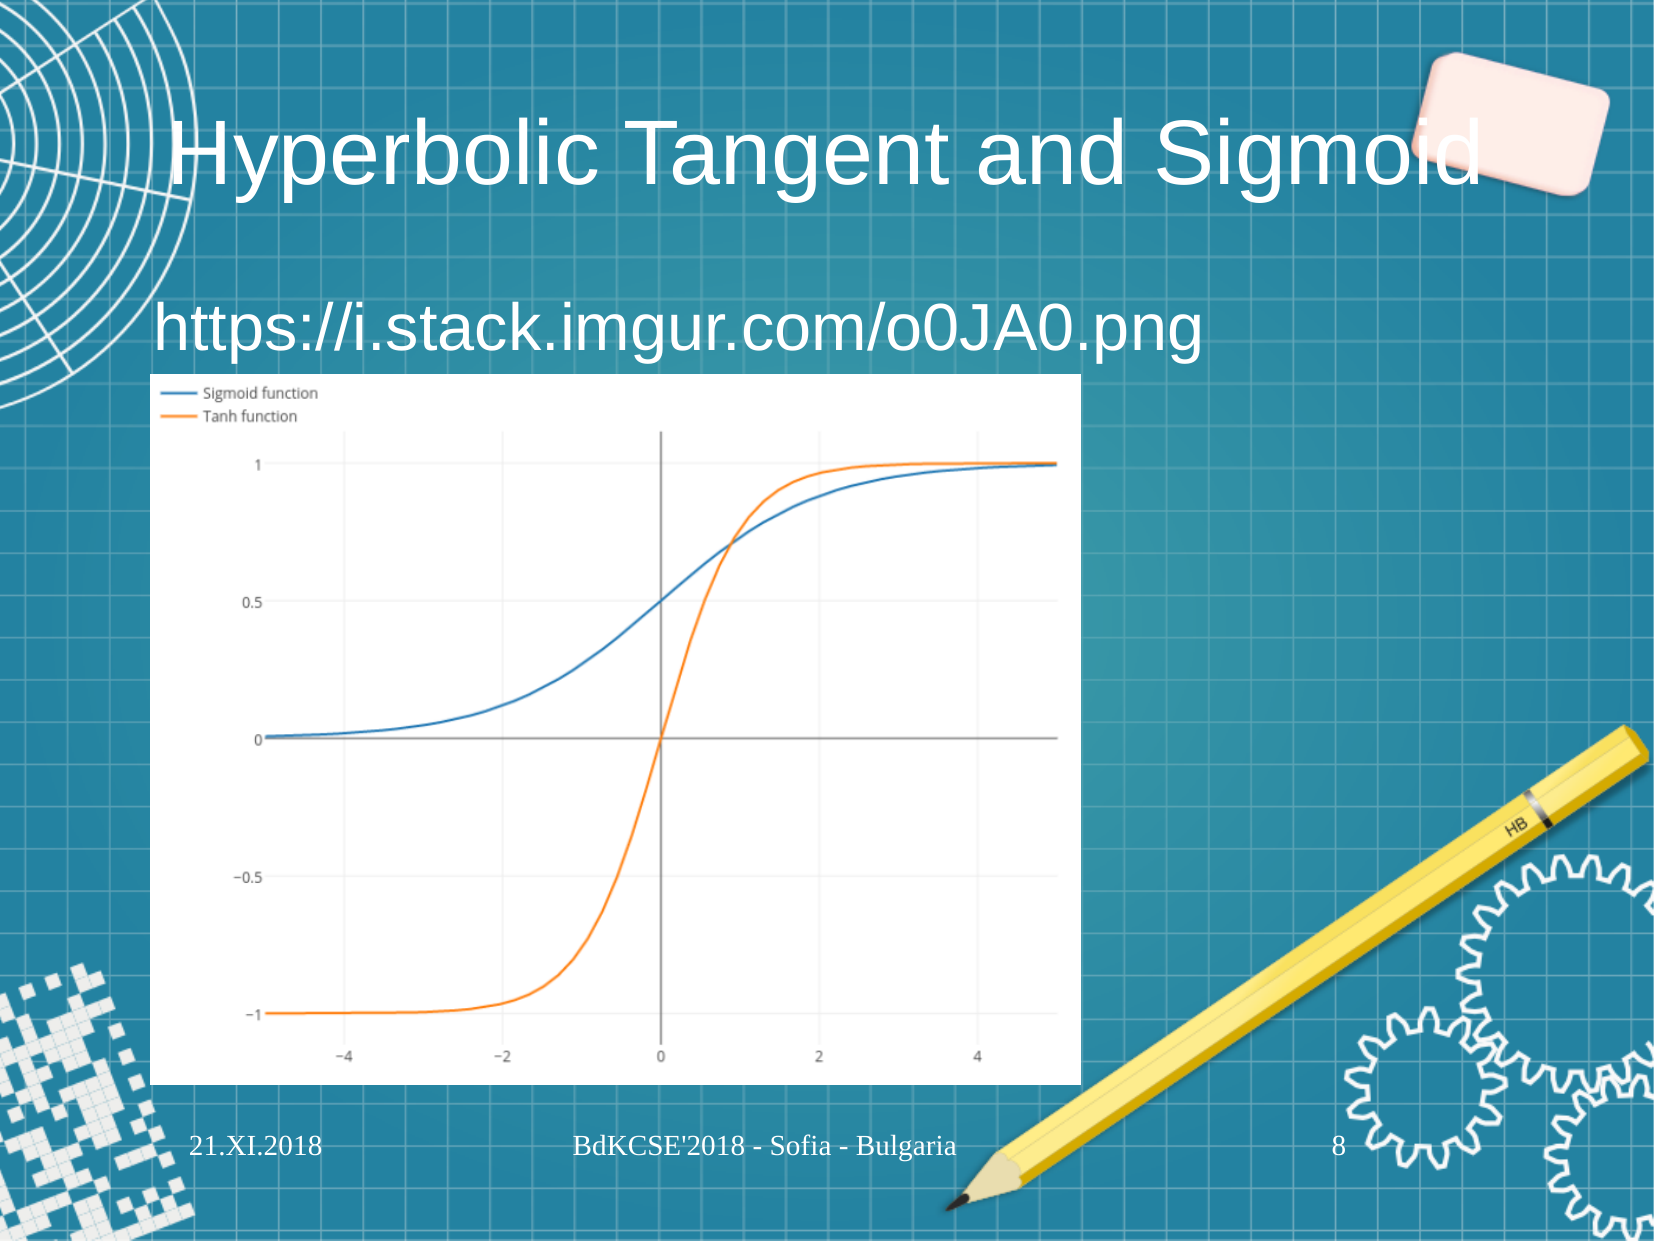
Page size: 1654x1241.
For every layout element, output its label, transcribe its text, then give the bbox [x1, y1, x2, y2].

list https://i.stack.imgur.com/o0JA0.png [82, 290, 1571, 376]
picture [0, 0, 1654, 1241]
title Hyperbolic Tangent and Sigmoid [82, 49, 1571, 257]
